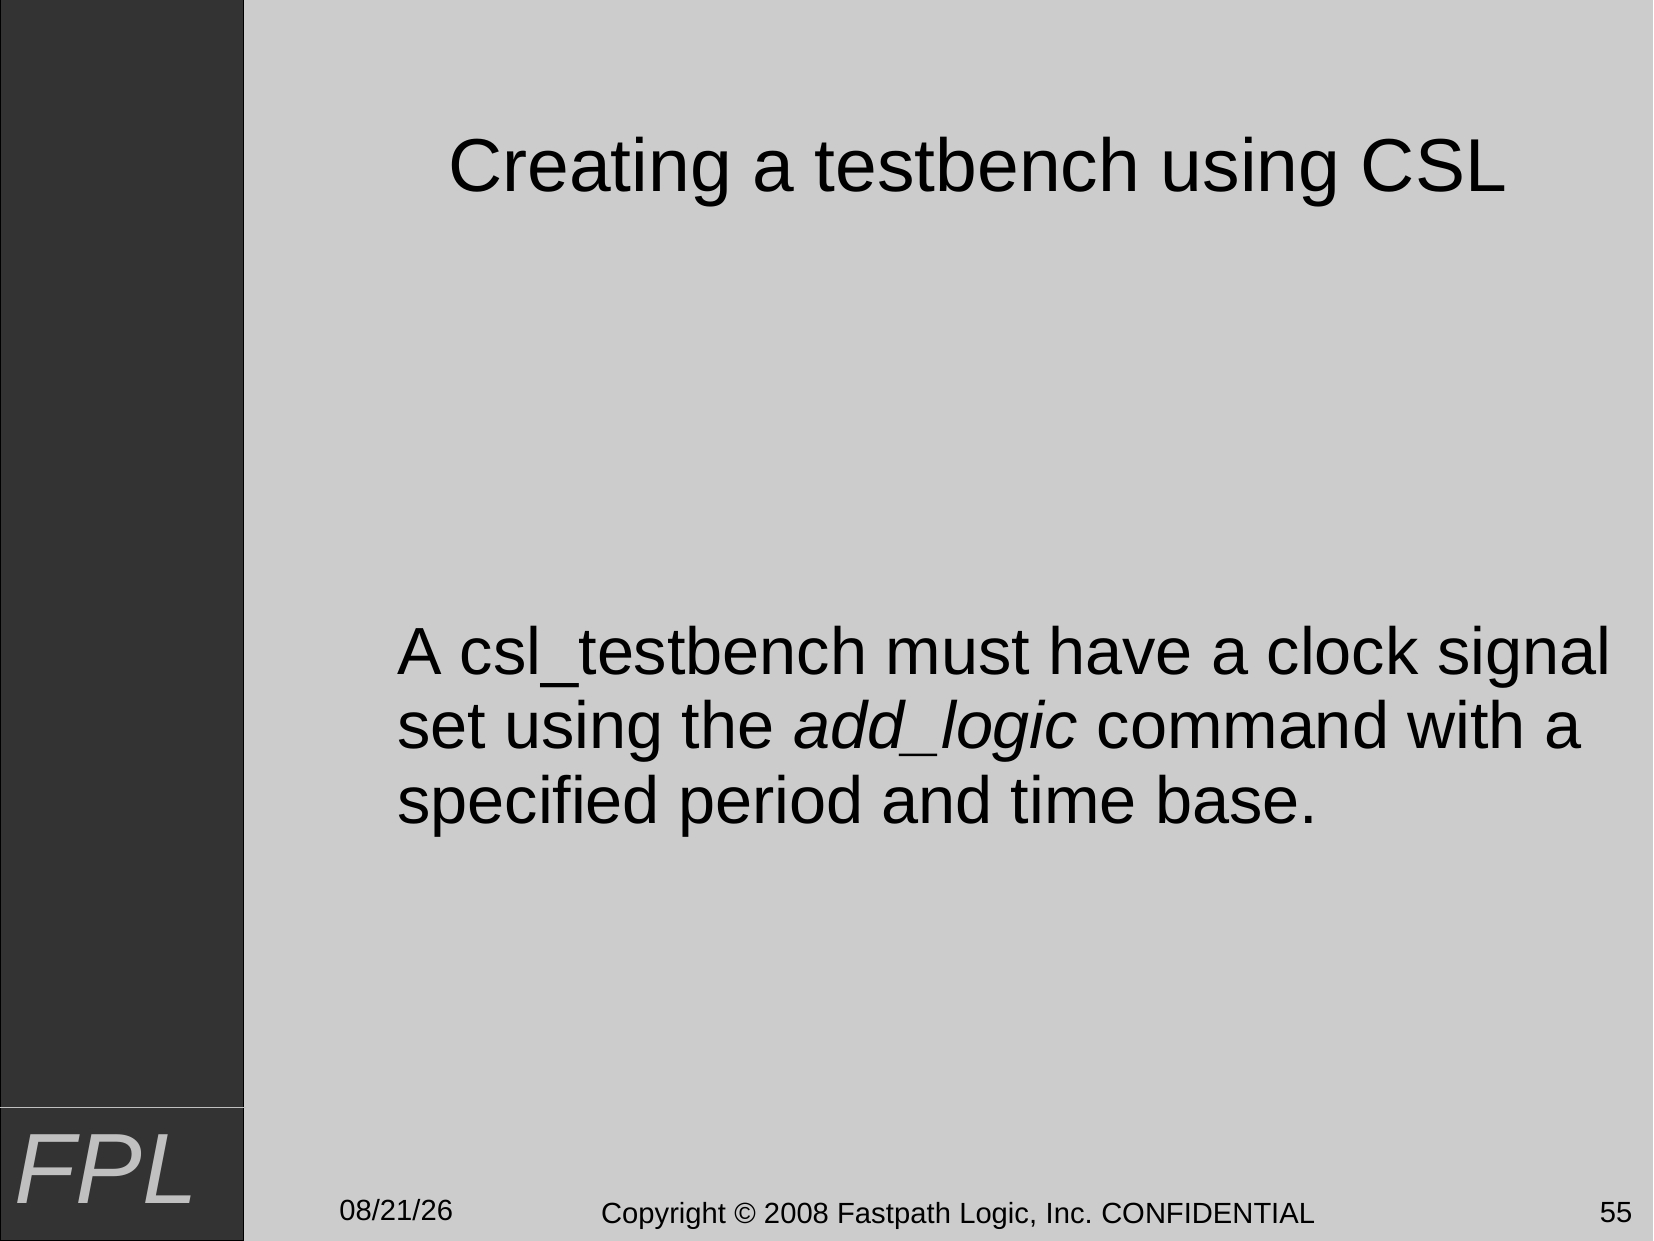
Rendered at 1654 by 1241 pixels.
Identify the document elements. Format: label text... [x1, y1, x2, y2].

title Creating a testbench using CSL [426, 57, 1529, 272]
subtitle A csl_testbench must have a clock signal set using the add_logic command with a specified period and time base. [322, 272, 1634, 1179]
